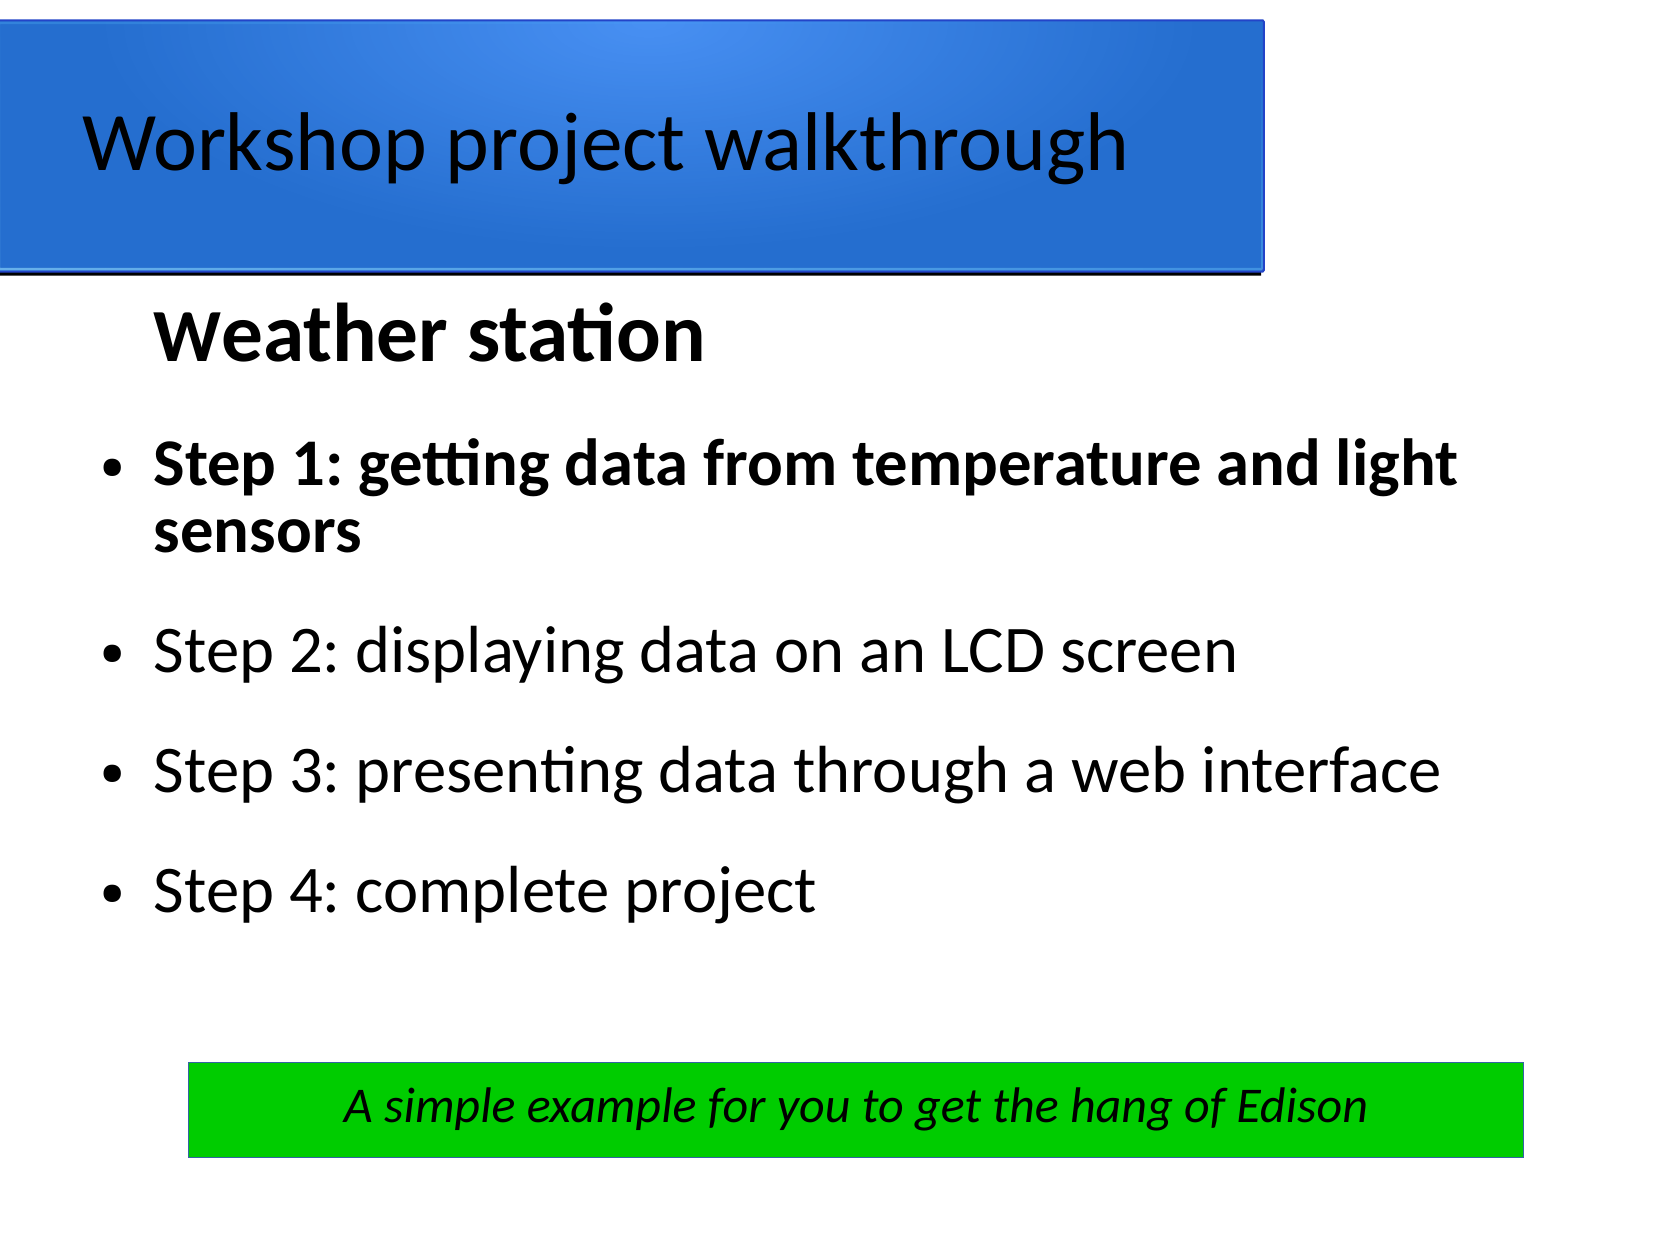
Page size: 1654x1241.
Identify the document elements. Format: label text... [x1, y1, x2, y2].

list Weather station Step 1: getting data from temperature and light sensors Step 2: displaying data on an LCD screen Step 3: presenting data through a web interface Step 4: complete project [82, 299, 1571, 1019]
title Workshop project walkthrough [82, 47, 1235, 252]
text_box A simple example for you to get the hang of Edison [188, 1062, 1524, 1158]
